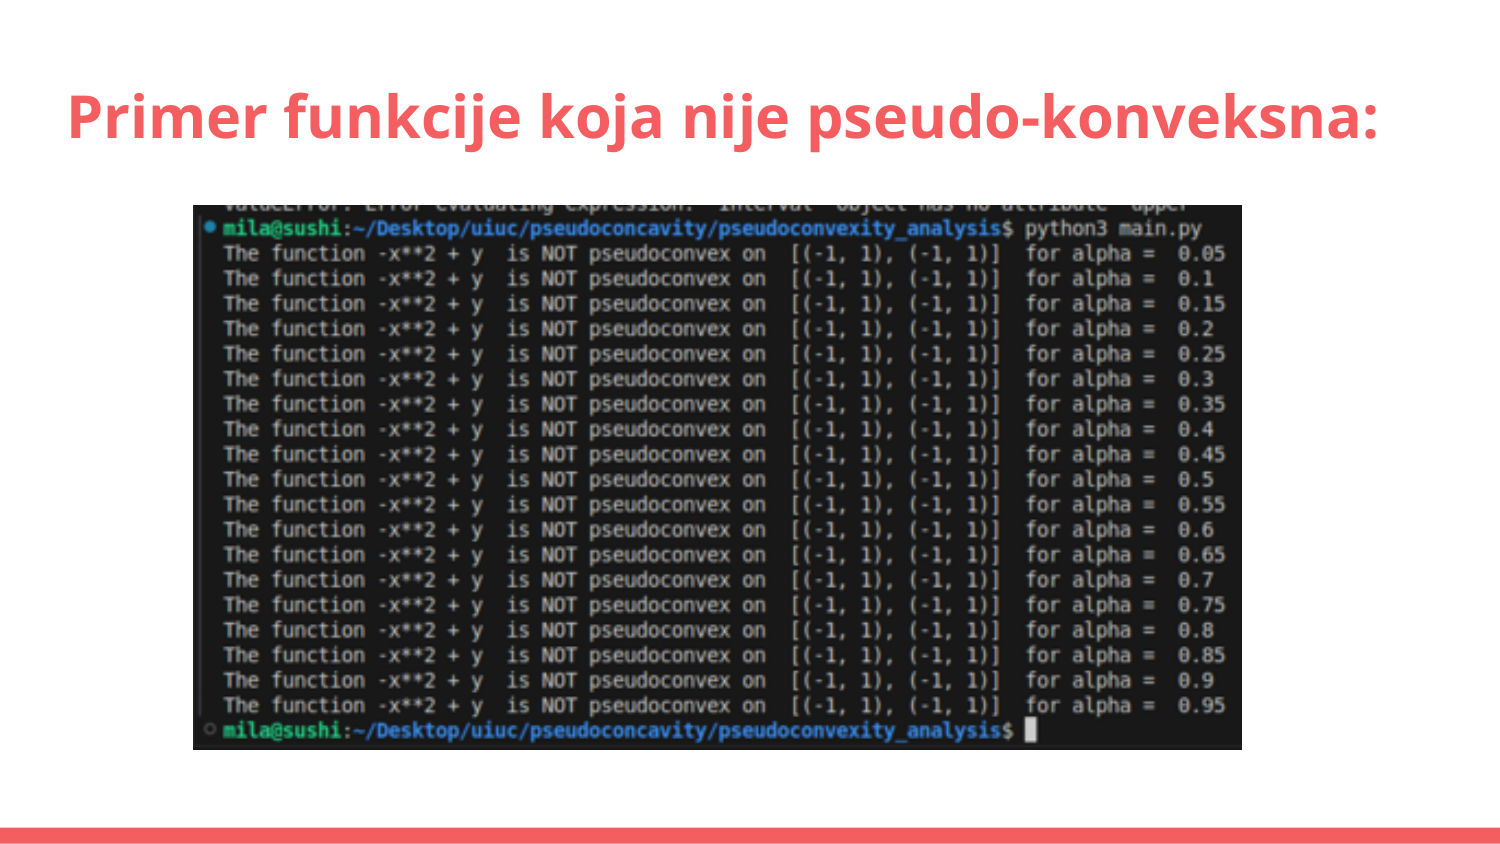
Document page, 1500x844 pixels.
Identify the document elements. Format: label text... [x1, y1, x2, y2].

title Primer funkcije koja nije pseudo-konveksna: [51, 64, 1449, 167]
picture [193, 205, 1242, 750]
